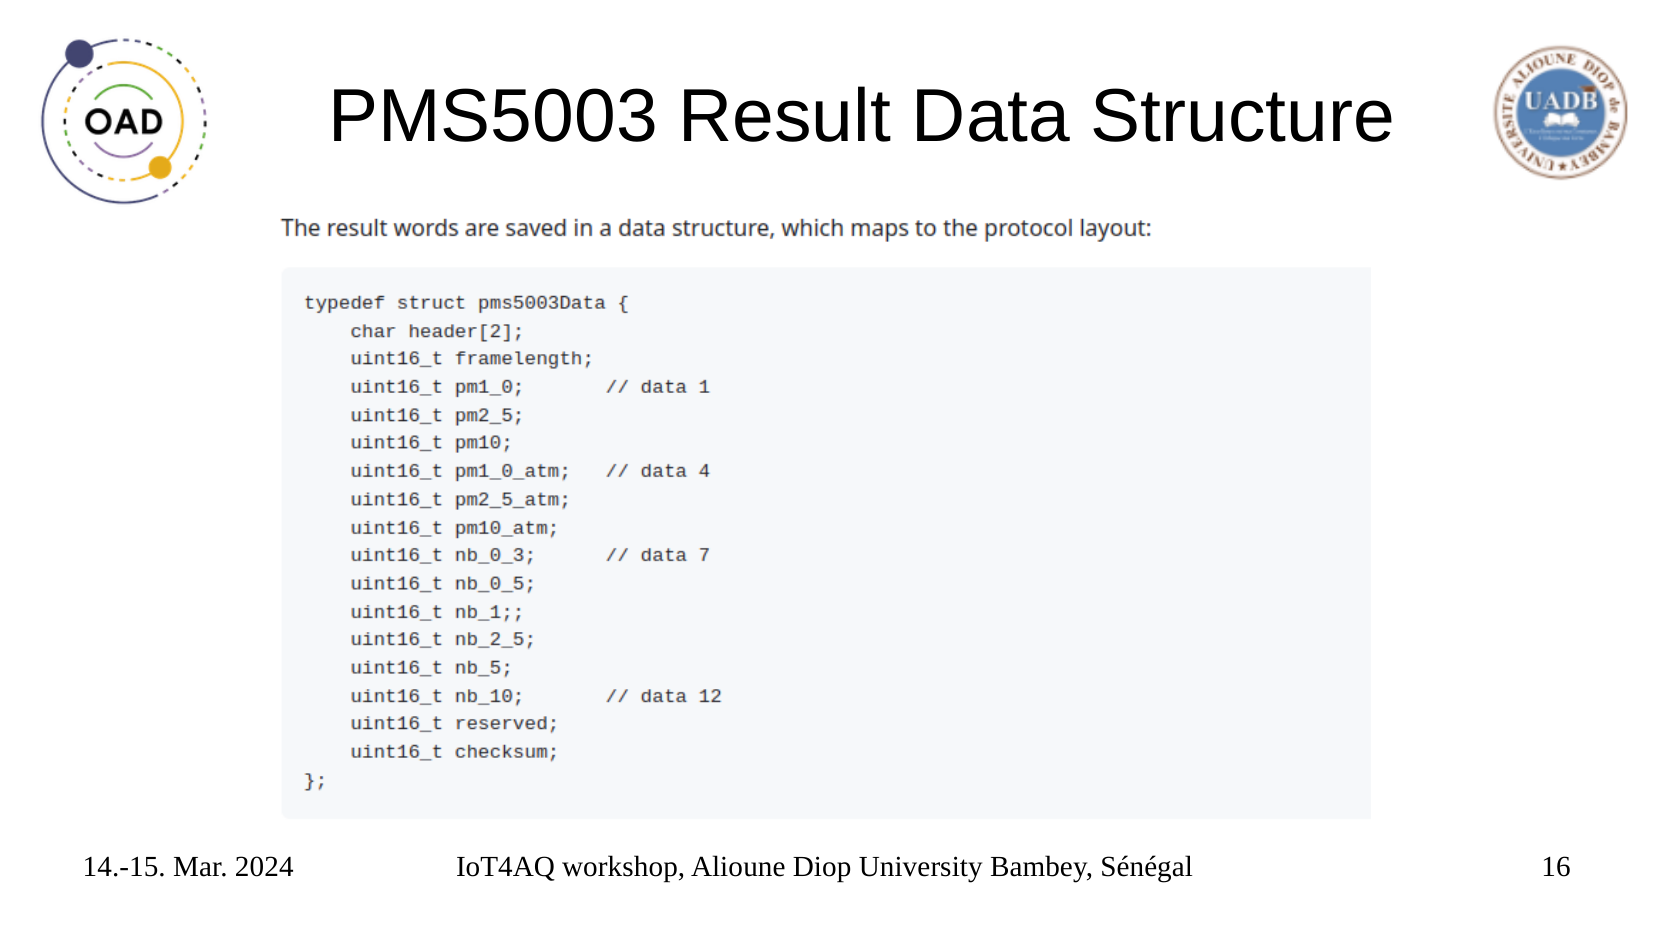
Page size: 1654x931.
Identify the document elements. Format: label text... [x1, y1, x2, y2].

title PMS5003 Result Data Structure [278, 37, 1446, 193]
picture [0, 24, 1371, 832]
picture [1482, 37, 1641, 188]
